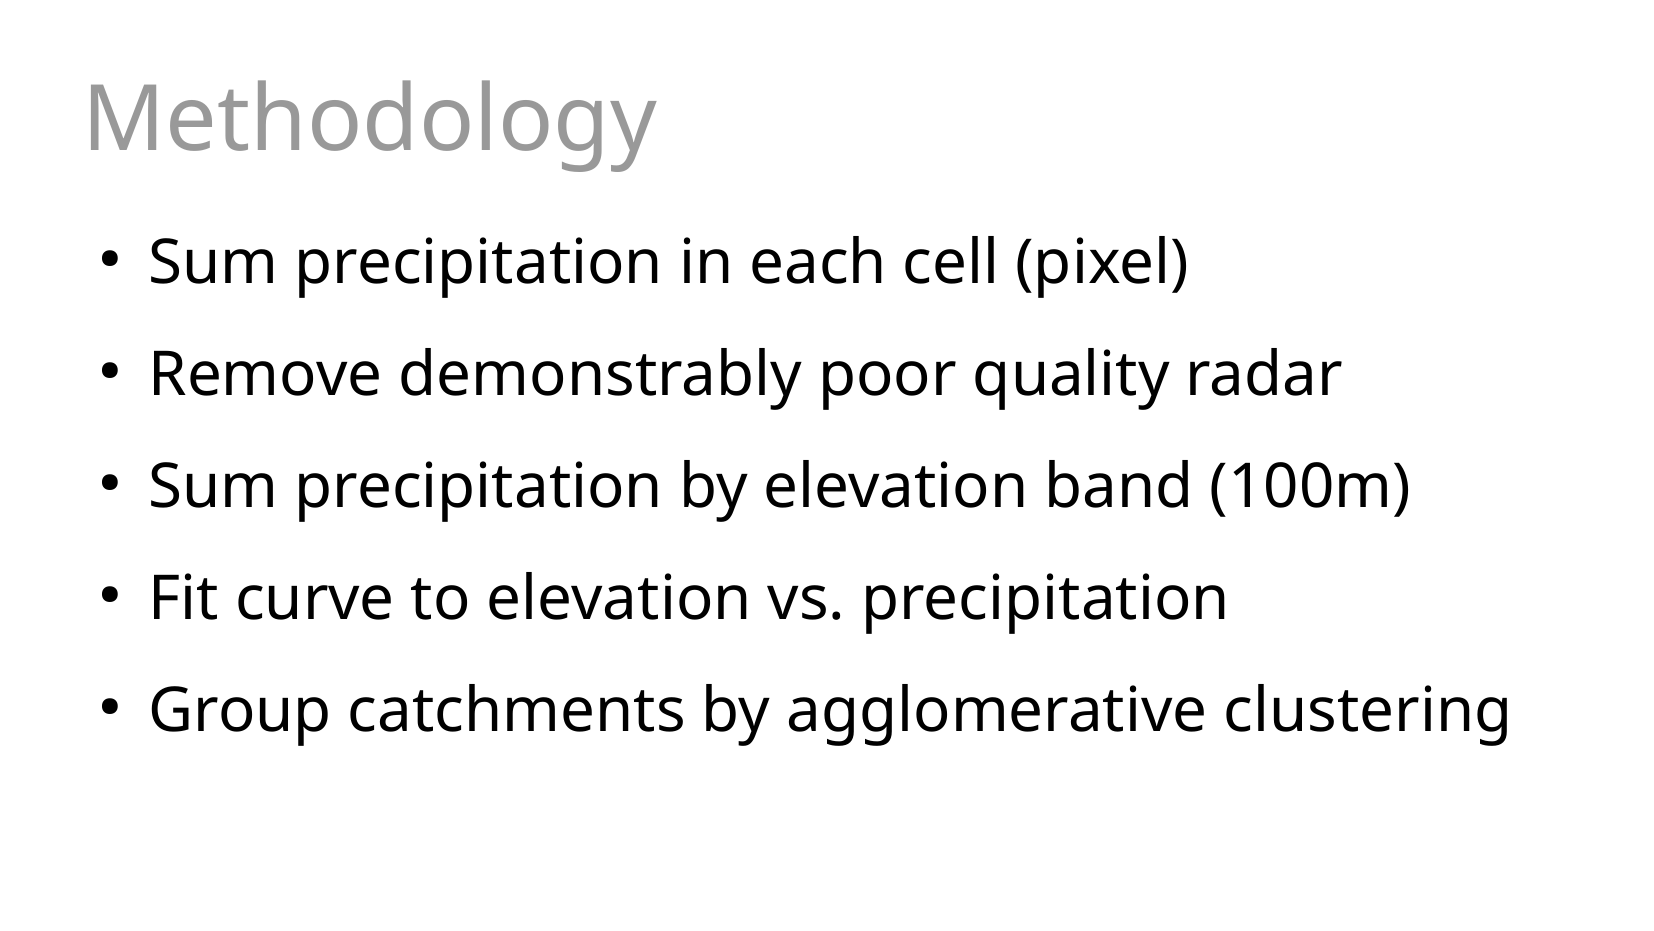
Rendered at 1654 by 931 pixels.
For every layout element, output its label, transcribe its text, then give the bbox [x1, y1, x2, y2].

list Sum precipitation in each cell (pixel) Remove demonstrably poor quality radar Sum precipitation by elevation band (100m) Fit curve to elevation vs. precipitation Group catchments by agglomerative clustering [82, 217, 1571, 758]
title Methodology [82, 37, 1571, 193]
